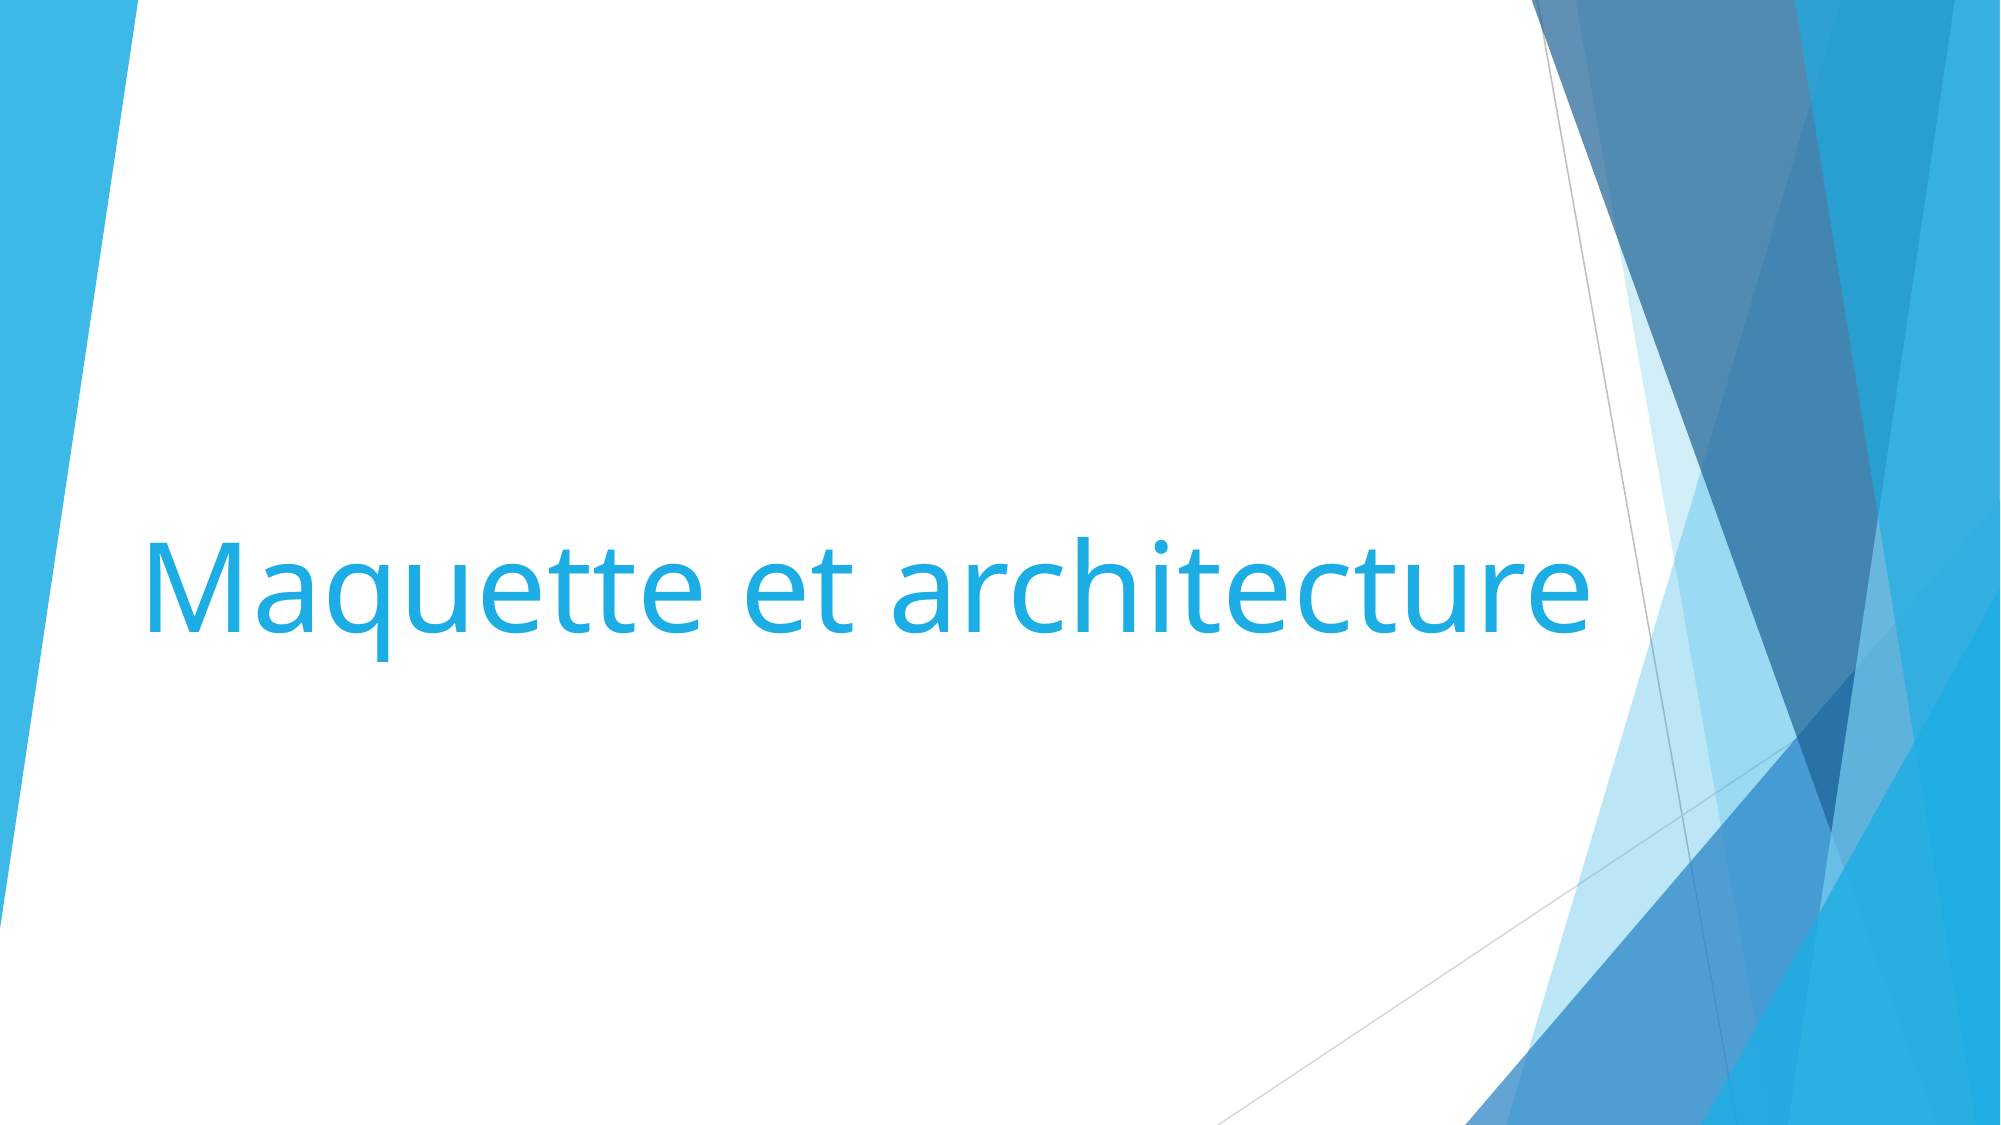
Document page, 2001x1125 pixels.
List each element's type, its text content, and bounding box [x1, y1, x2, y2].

title Maquette et architecture [113, 394, 1622, 665]
